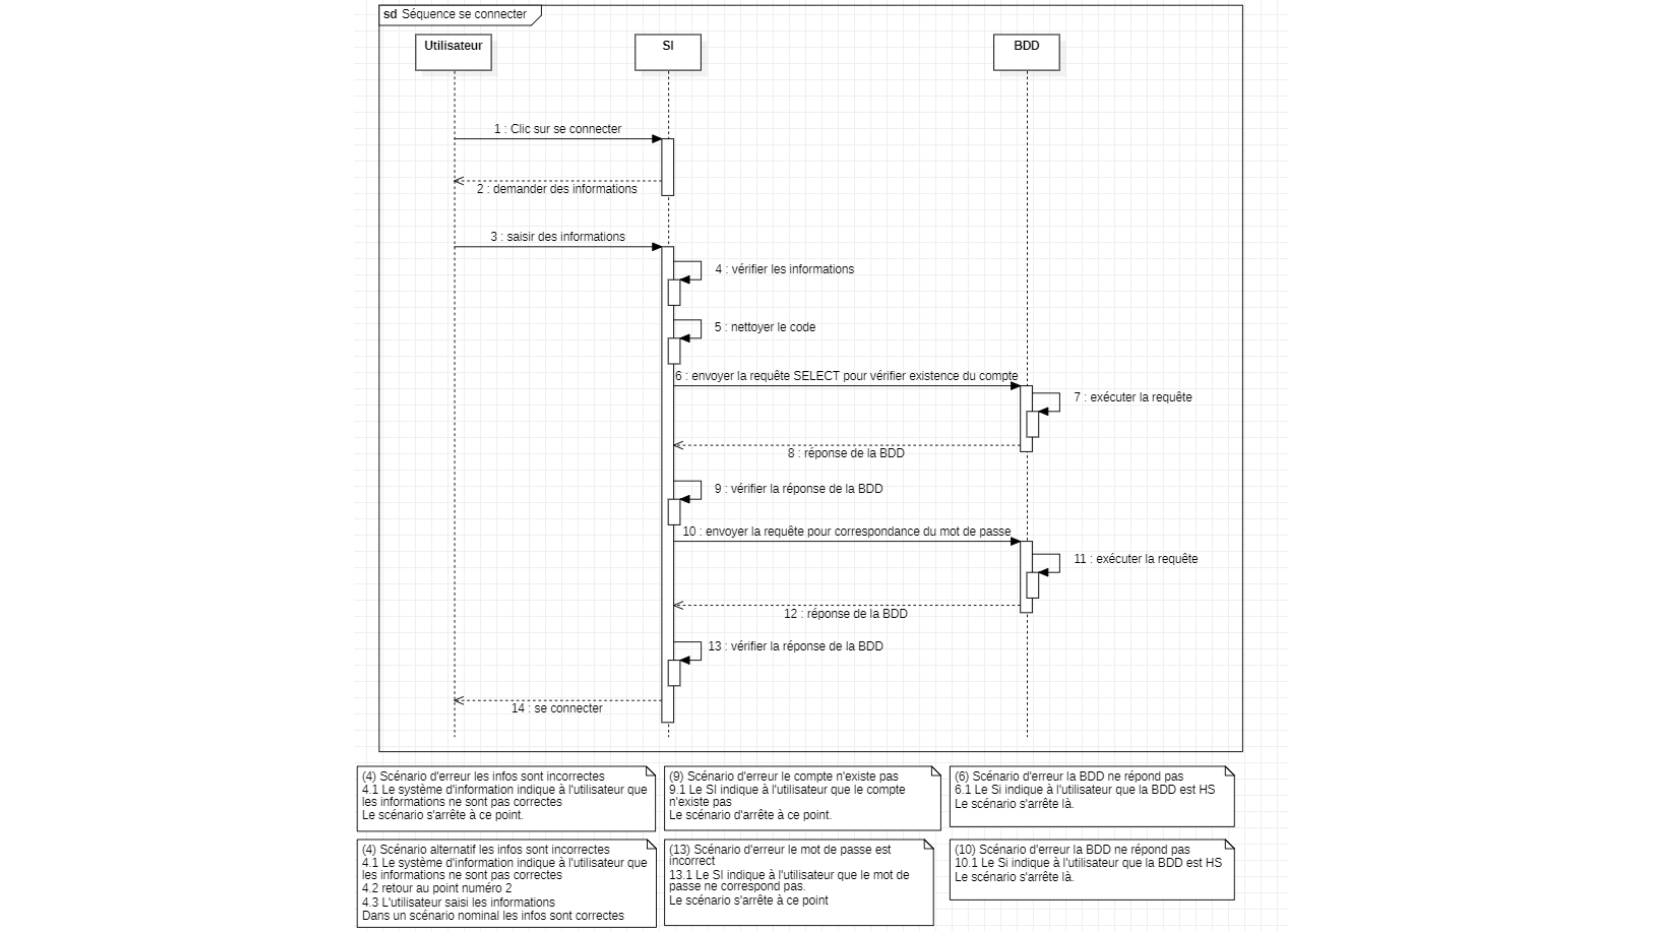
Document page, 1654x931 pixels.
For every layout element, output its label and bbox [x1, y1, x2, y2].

picture [354, 0, 1288, 931]
